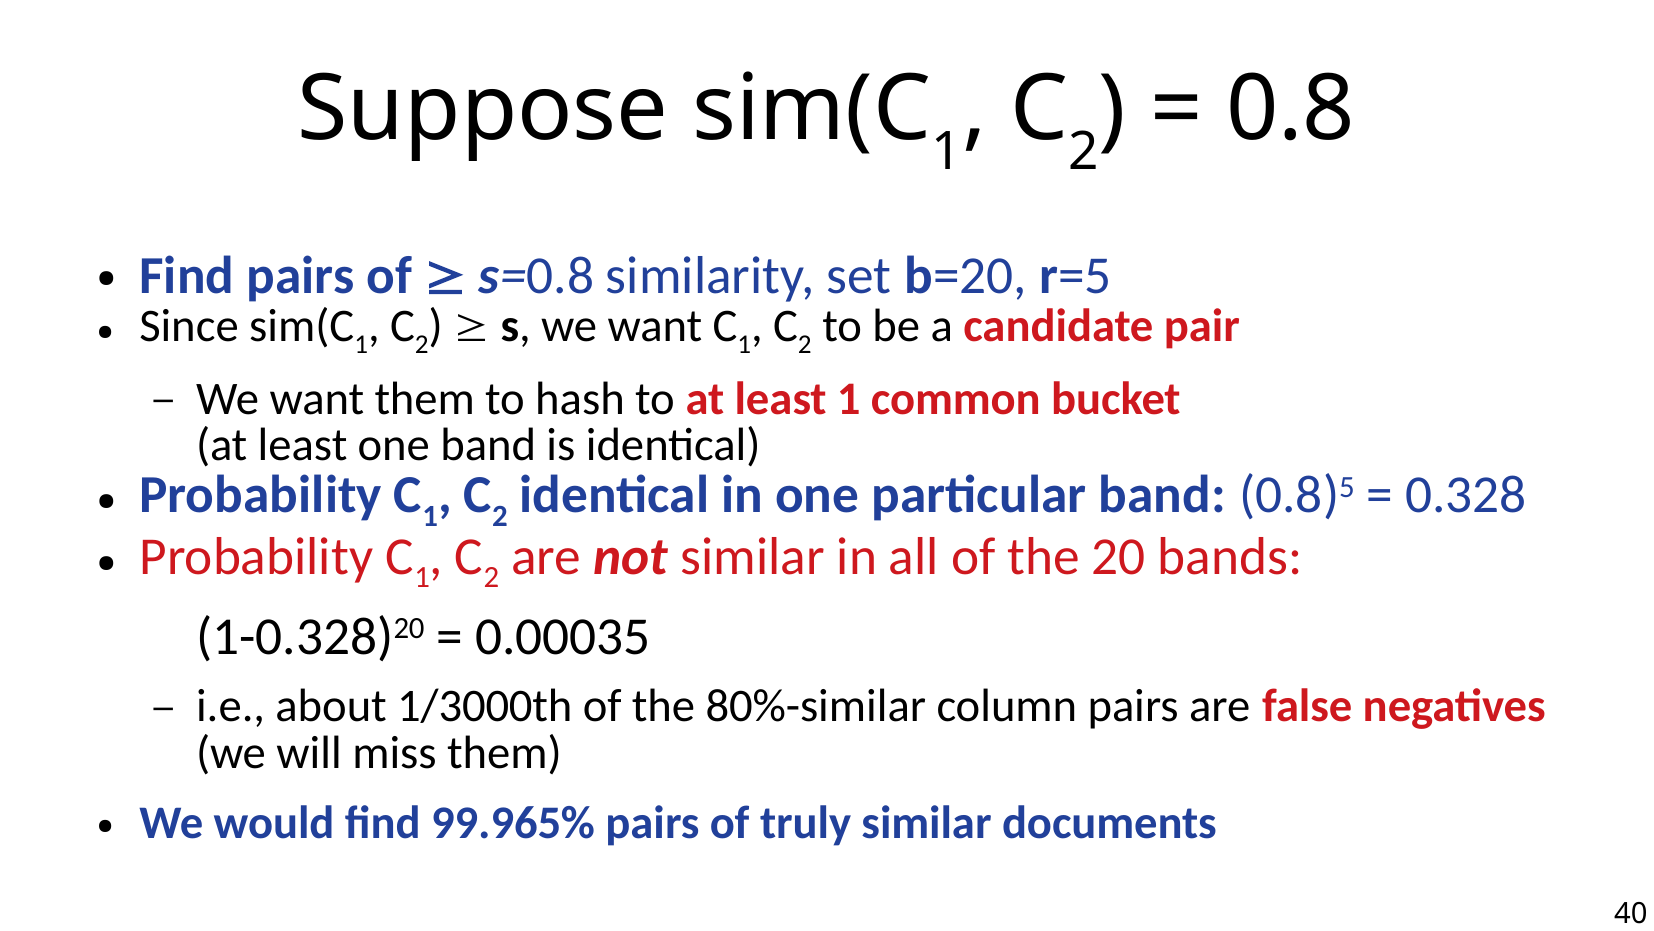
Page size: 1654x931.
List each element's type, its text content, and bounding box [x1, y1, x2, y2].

list Find pairs of  s=0.8 similarity, set b=20, r=5 Since sim(C1, C2)  s, we want C1, C2 to be a candidate pair We want them to hash to at least 1 common bucket (at least one band is identical) Probability C1, C2 identical in one particular band: (0.8)5 = 0.328 Probability C1, C2 are not similar in all of the 20 bands: (1-0.328)20 = 0.00035 i.e., about 1/3000th of the 80%-similar column pairs are false negatives (we will miss them) We would find 99.965% pairs of truly similar documents [82, 253, 1571, 888]
title Suppose sim(C1, C2) = 0.8 [82, 1, 1571, 226]
